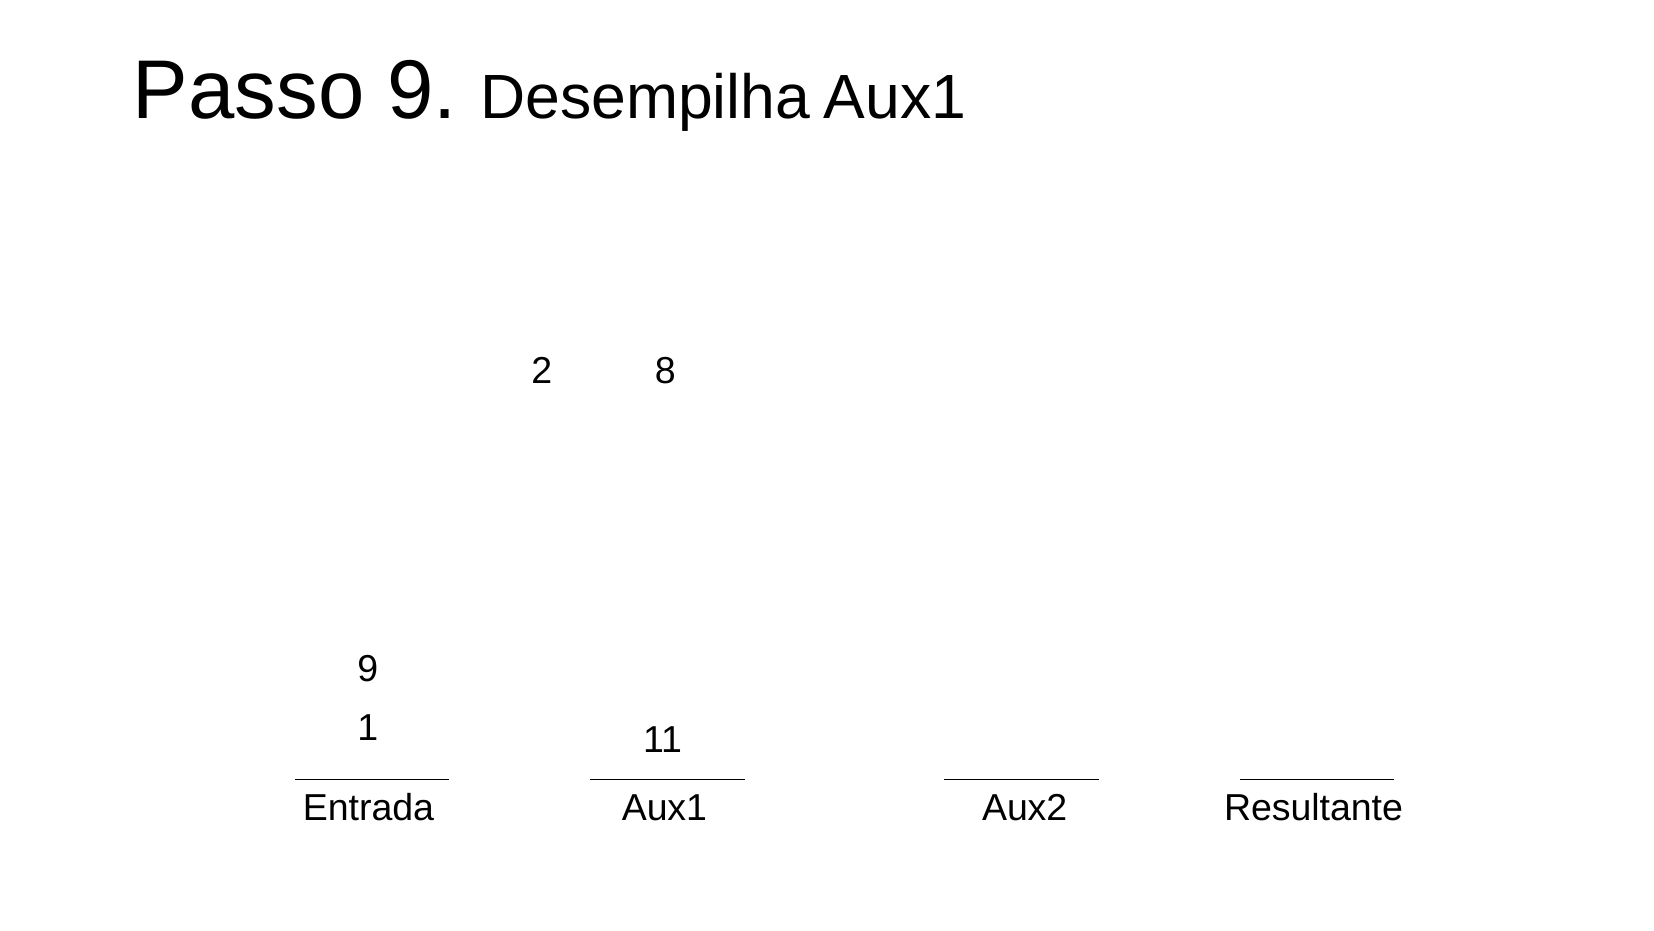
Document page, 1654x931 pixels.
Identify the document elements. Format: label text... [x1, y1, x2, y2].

text_box 11 [628, 710, 697, 768]
text_box Resultante [1209, 779, 1418, 837]
text_box Entrada [288, 779, 449, 837]
text_box Aux2 [967, 780, 1083, 837]
text_box 8 [640, 342, 691, 400]
text_box 2 [516, 342, 567, 400]
text_box 1 [342, 699, 393, 756]
text_box 9 [342, 640, 393, 697]
text_box Aux1 [607, 780, 723, 837]
text_box Passo 9. Desempilha Aux1 [118, 35, 1583, 353]
